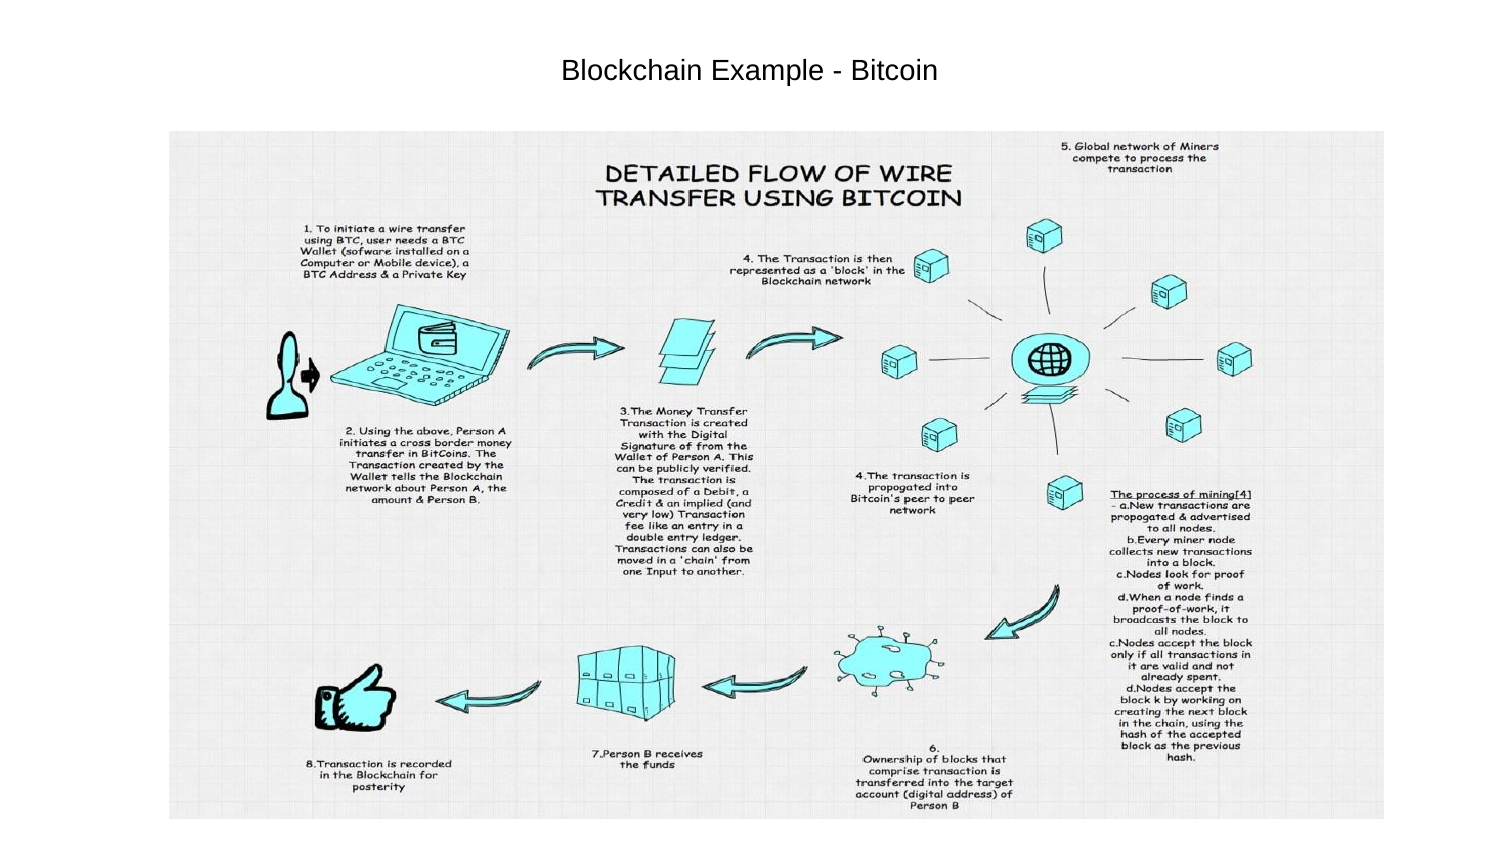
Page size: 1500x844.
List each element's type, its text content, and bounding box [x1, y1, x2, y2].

picture [169, 131, 1384, 819]
title Blockchain Example - Bitcoin [51, 35, 1449, 130]
